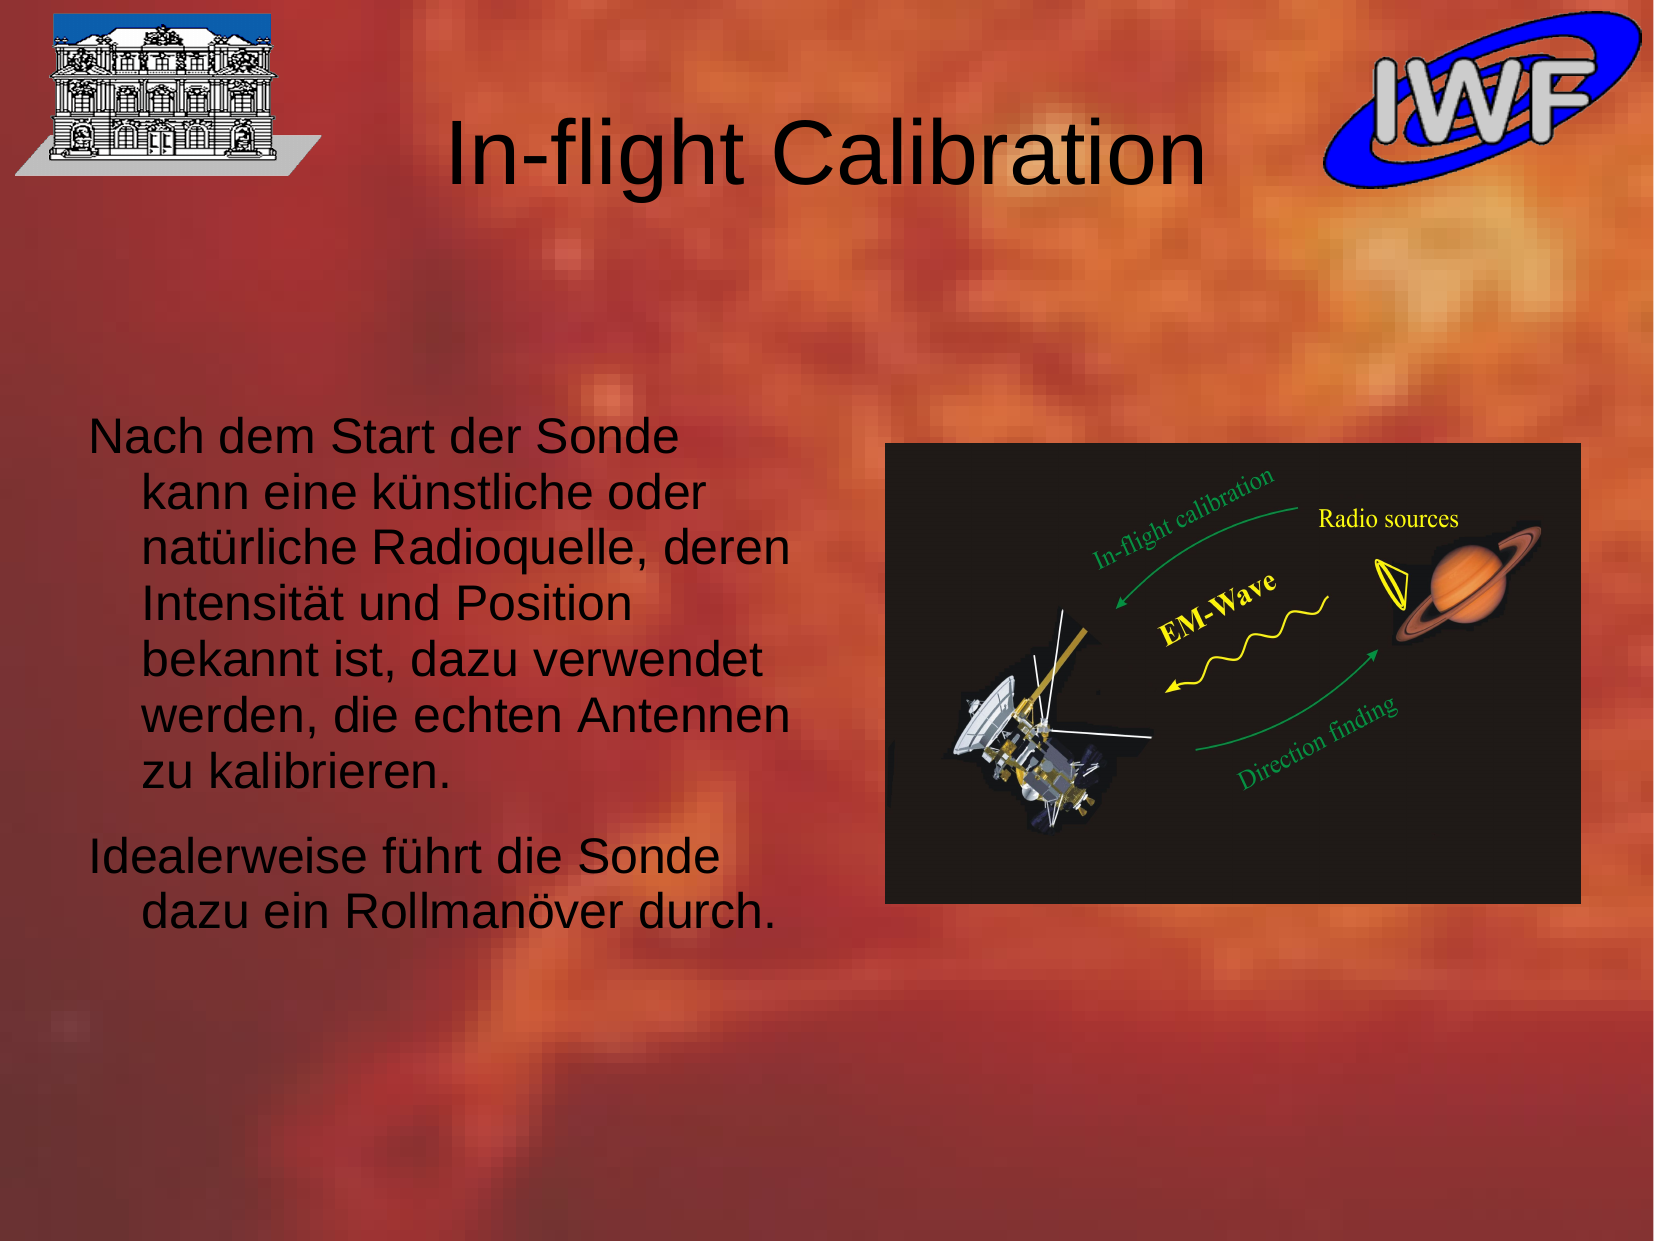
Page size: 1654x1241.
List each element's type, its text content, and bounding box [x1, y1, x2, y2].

list Nach dem Start der Sonde kann eine künstliche oder natürliche Radioquelle, deren Intensität und Position bekannt ist, dazu verwendet werden, die echten Antennen zu kalibrieren. Idealerweise führt die Sonde dazu ein Rollmanöver durch. [70, 408, 798, 1212]
picture [0, 0, 1654, 1241]
title In-flight Calibration [82, 49, 1571, 257]
